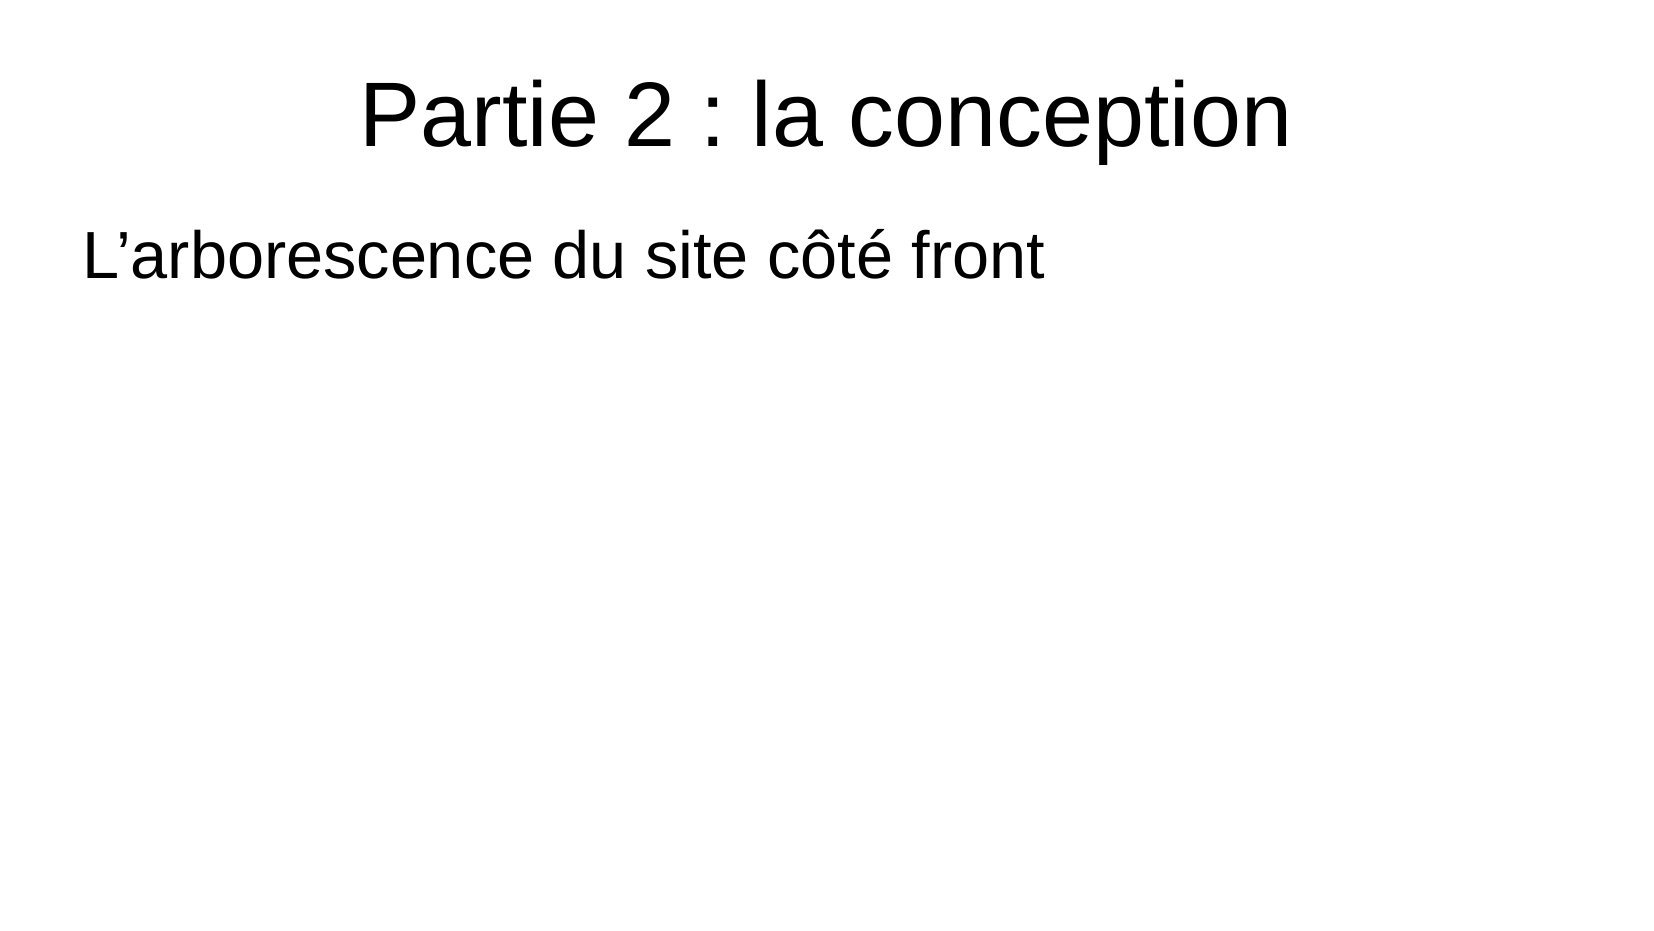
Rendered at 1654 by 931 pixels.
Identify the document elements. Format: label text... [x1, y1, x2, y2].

title Partie 2 : la conception [82, 37, 1571, 193]
list L’arborescence du site côté front [82, 217, 1571, 758]
